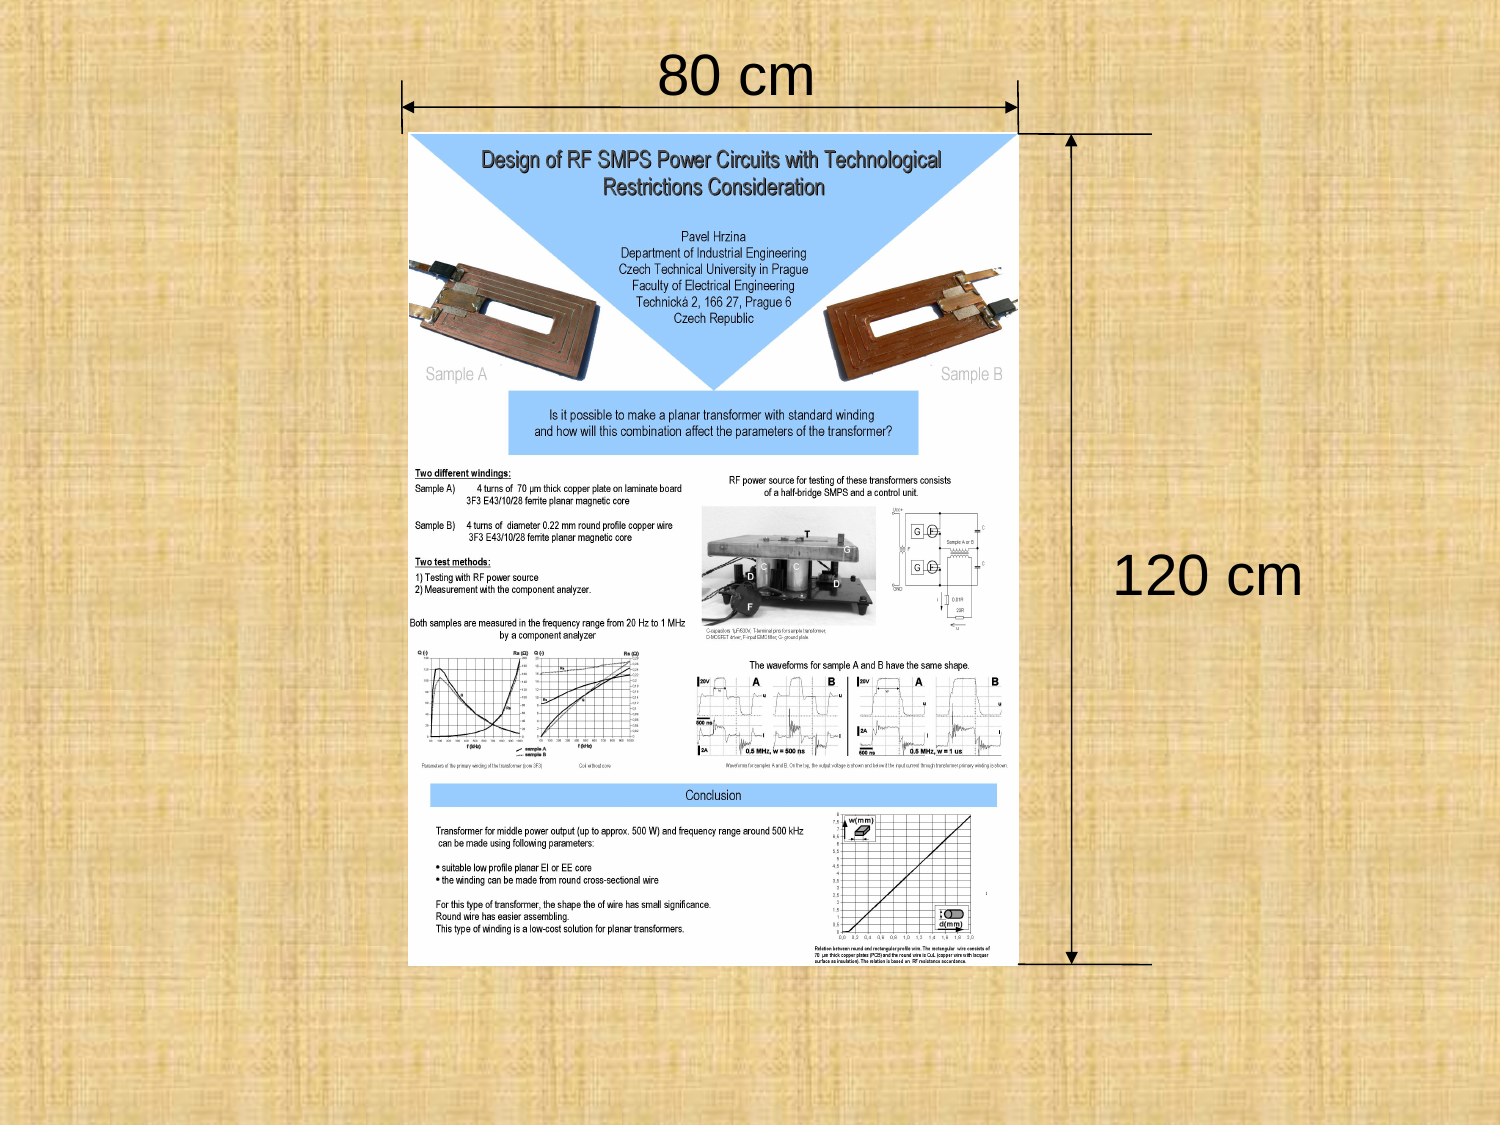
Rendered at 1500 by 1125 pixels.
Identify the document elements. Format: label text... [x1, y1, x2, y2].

picture [0, 0, 1500, 1125]
text_box 120 cm [1098, 535, 1299, 609]
text_box 80 cm [642, 34, 815, 108]
